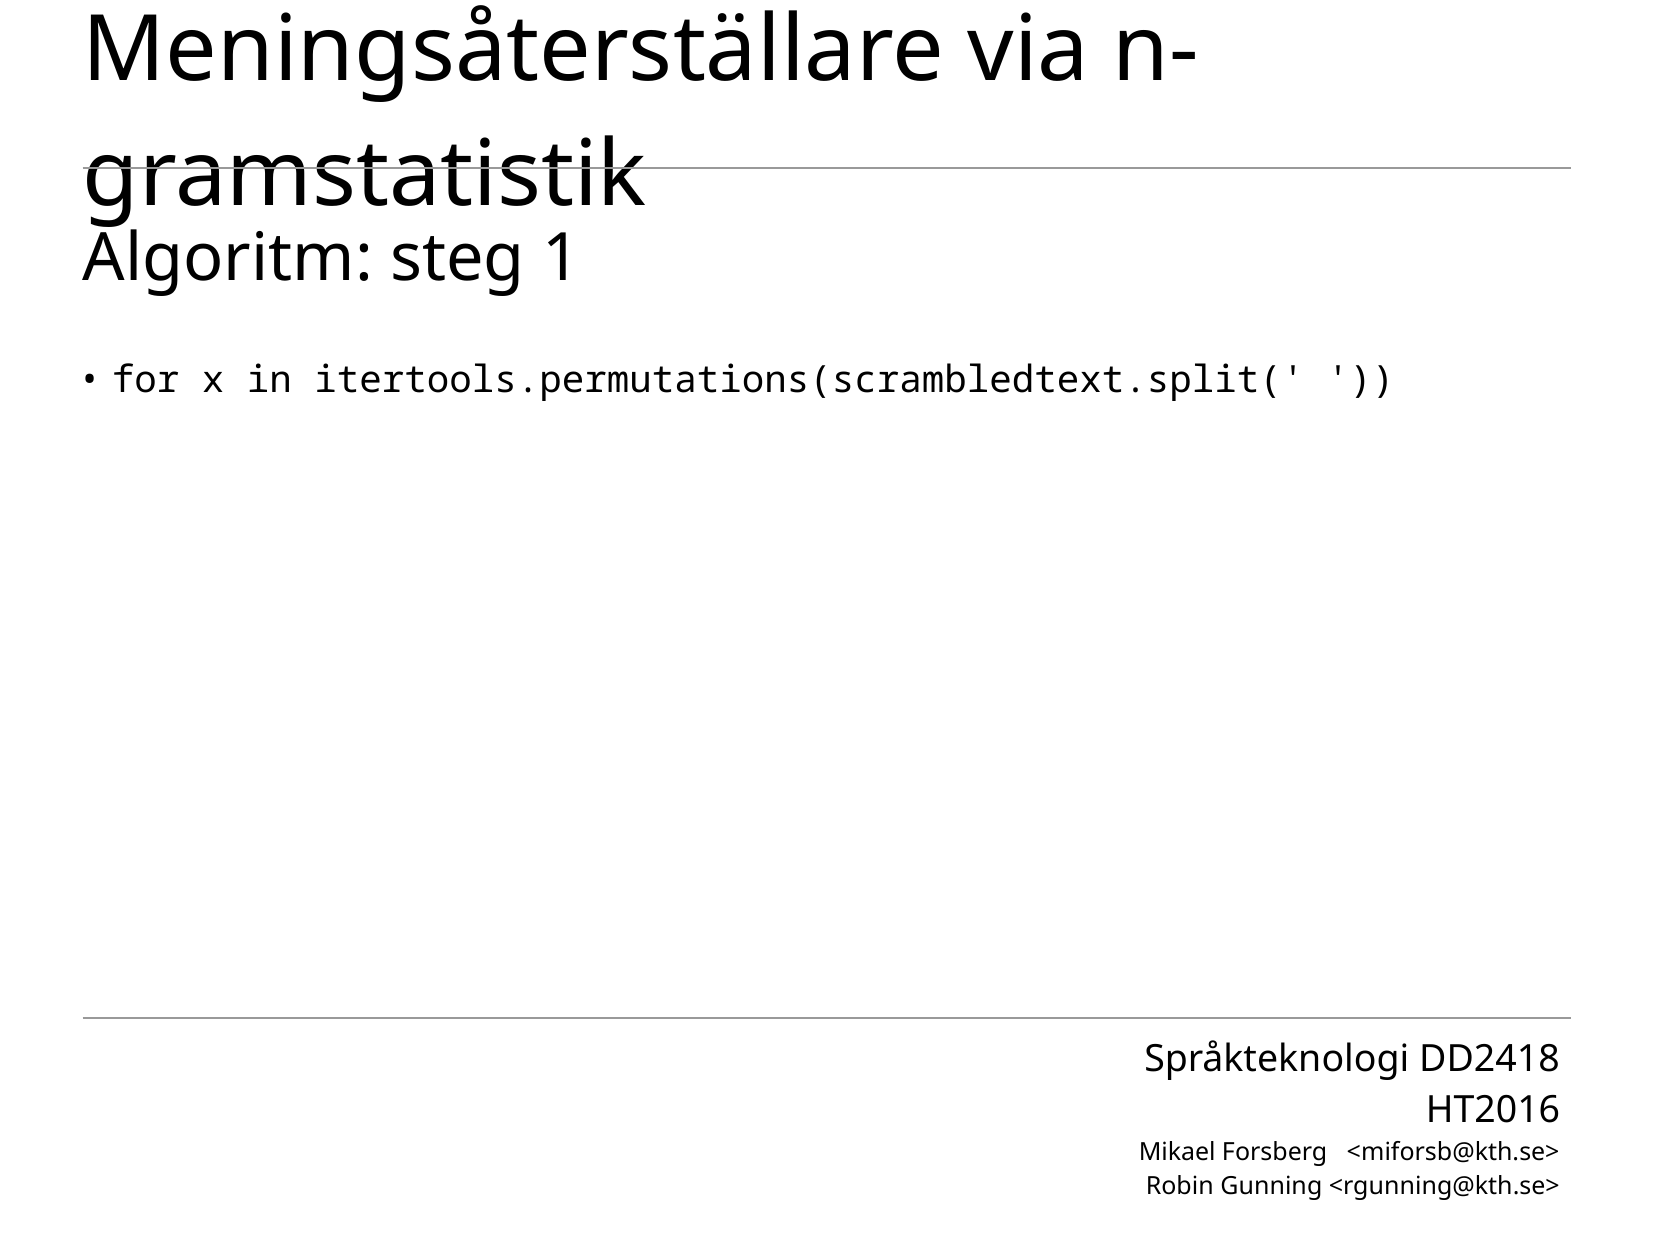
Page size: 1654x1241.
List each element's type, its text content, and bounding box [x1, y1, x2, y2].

subtitle • for x in itertools.permutations(scrambledtext.split(' ')) [82, 330, 1571, 1010]
text_box Språkteknologi DD2418 HT2016 Mikael Forsberg <miforsb@kth.se> Robin Gunning <rgunning@kth.se> [1020, 1024, 1576, 1156]
title Meningsåterställare via n-gramstatistik [82, 46, 1571, 167]
title Algoritm: steg 1 [82, 194, 1571, 316]
